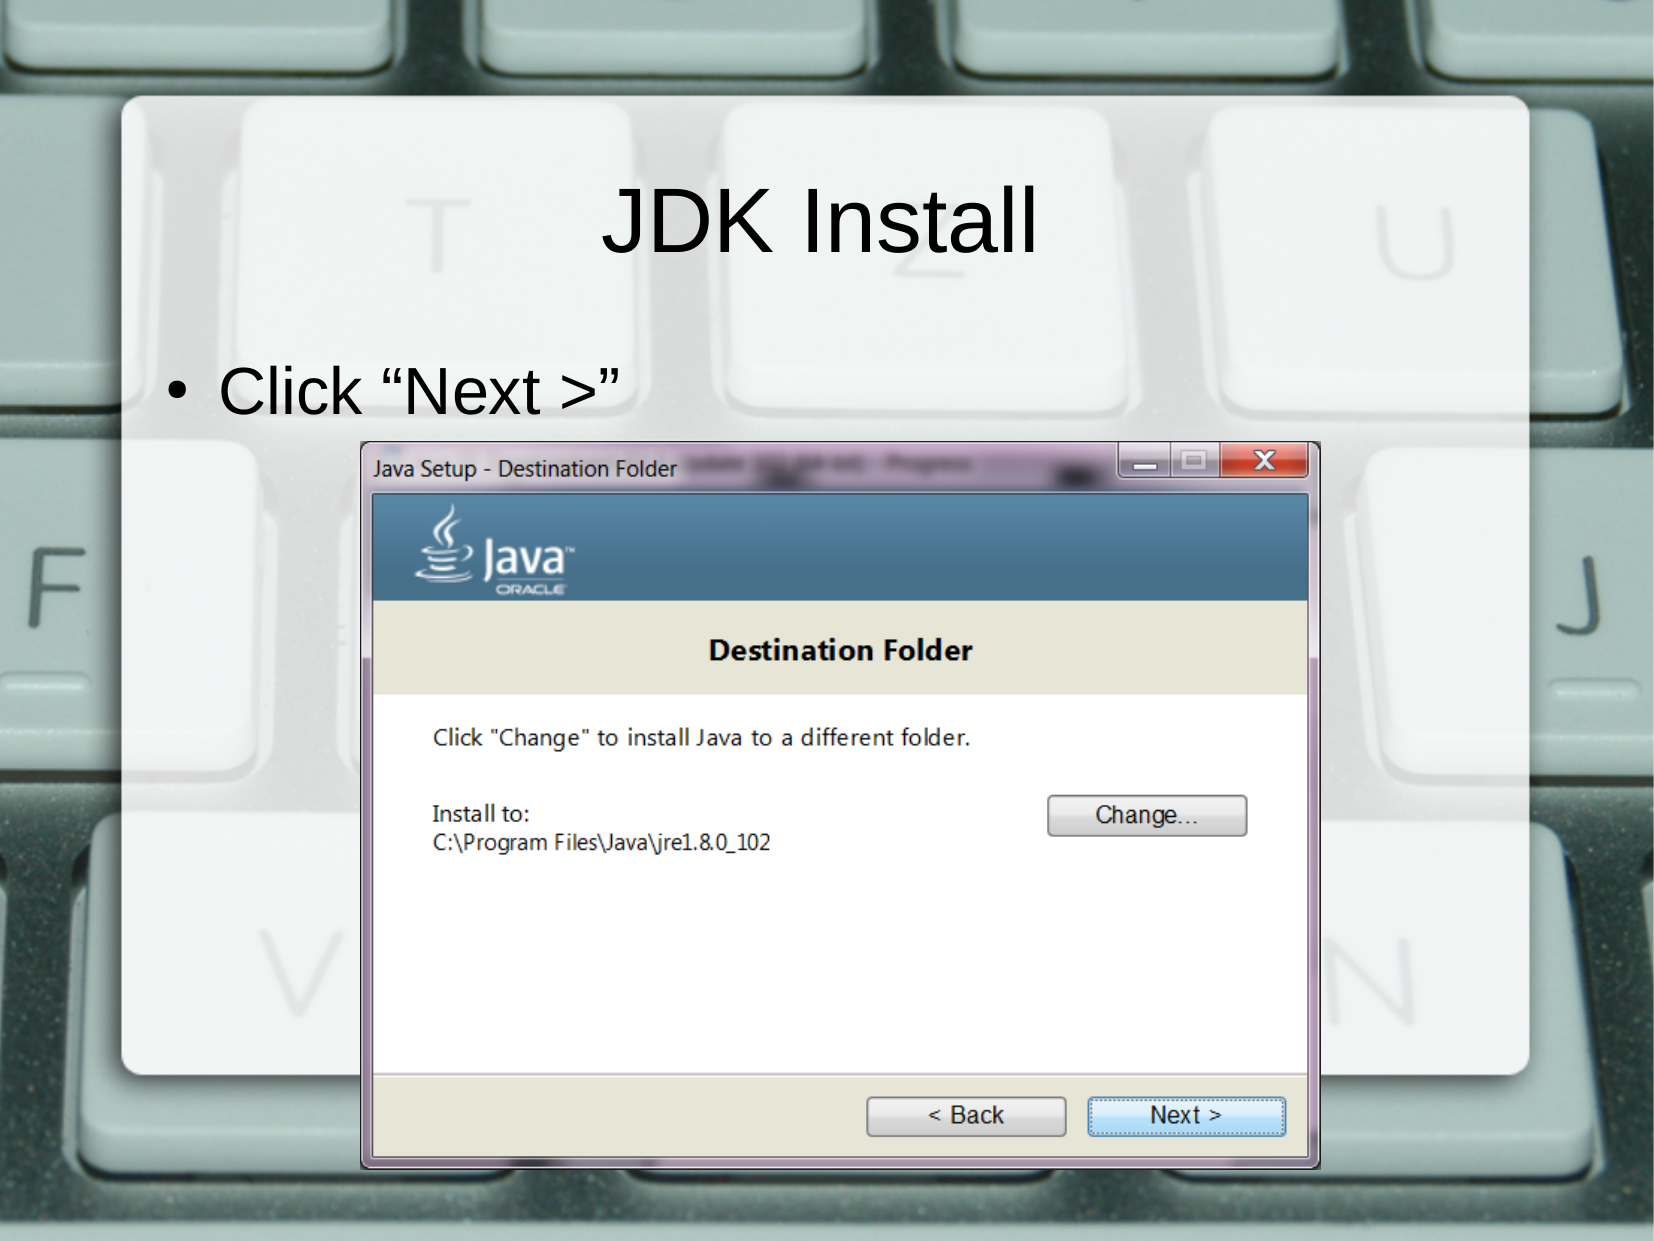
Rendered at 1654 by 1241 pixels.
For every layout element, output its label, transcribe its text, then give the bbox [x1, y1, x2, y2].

title JDK Install [135, 117, 1506, 325]
picture [0, 0, 1654, 1241]
list Click “Next >” [147, 354, 1506, 1063]
